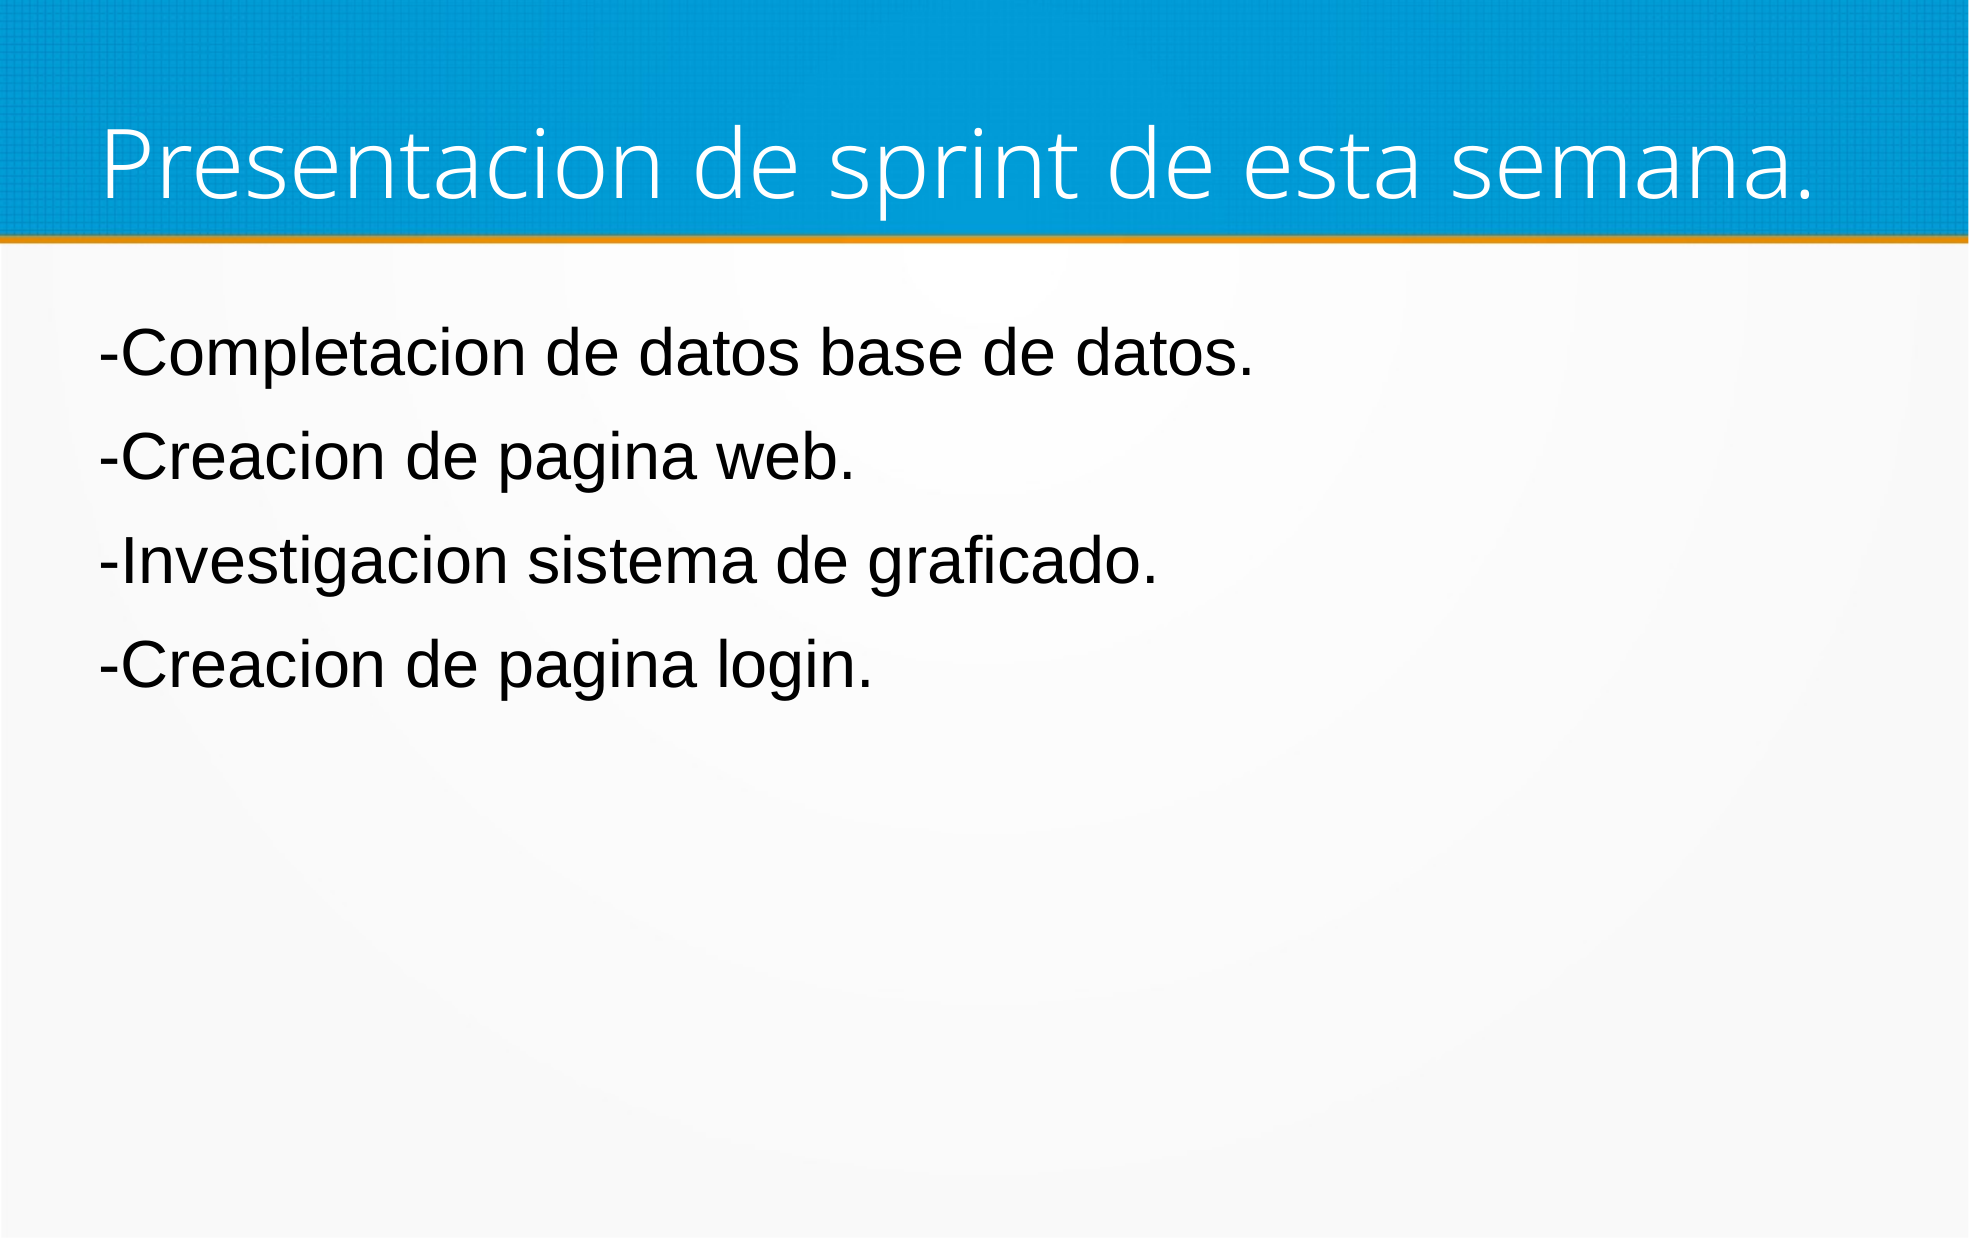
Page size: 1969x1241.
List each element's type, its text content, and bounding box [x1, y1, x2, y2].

title Presentacion de sprint de esta semana. [98, 19, 1870, 227]
list -Completacion de datos base de datos. -Creacion de pagina web. -Investigacion sistema de graficado. -Creacion de pagina login. [98, 315, 1861, 1081]
picture [0, 233, 1969, 1241]
